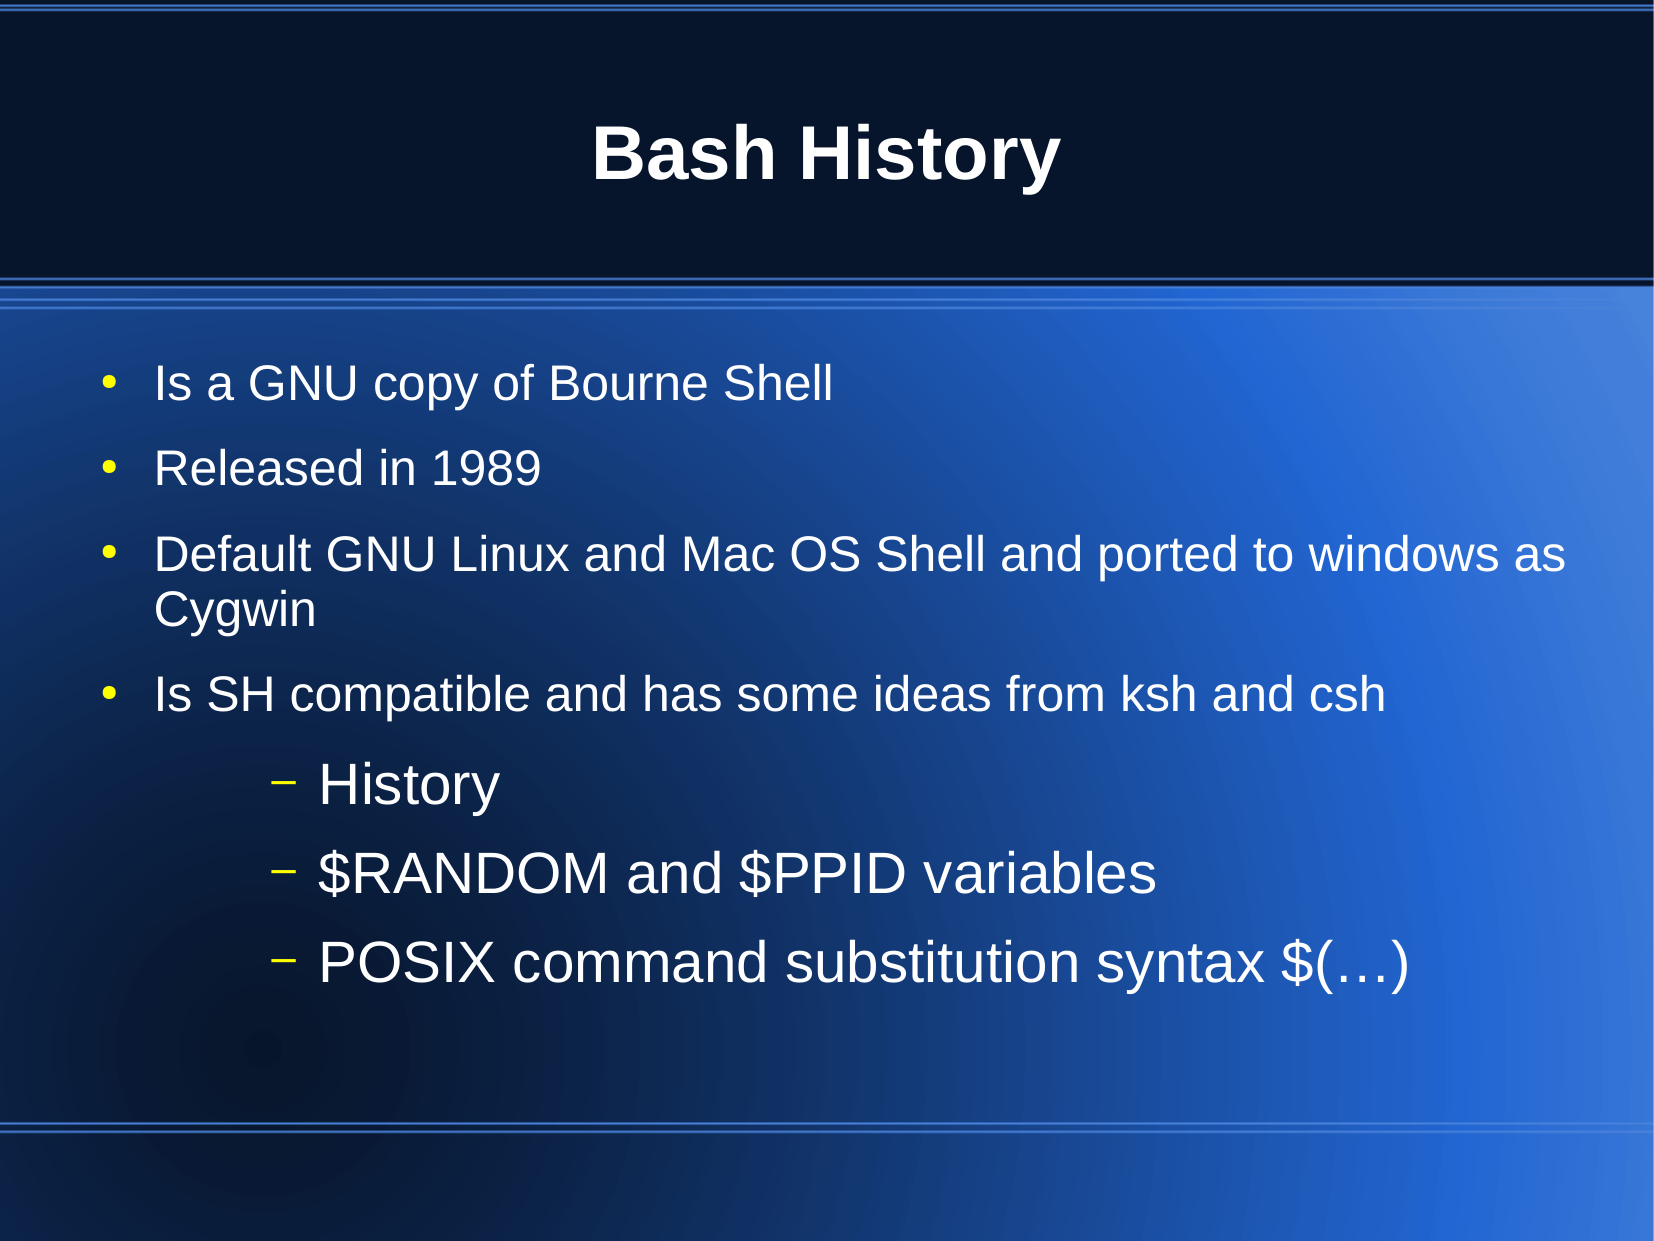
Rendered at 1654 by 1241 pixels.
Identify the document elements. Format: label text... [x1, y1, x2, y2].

title Bash History [82, 49, 1571, 257]
picture [0, 0, 1654, 1241]
list Is a GNU copy of Bourne Shell Released in 1989 Default GNU Linux and Mac OS Shell and ported to windows as Cygwin Is SH compatible and has some ideas from ksh and csh History $RANDOM and $PPID variables POSIX command substitution syntax $(…) [82, 355, 1571, 1075]
